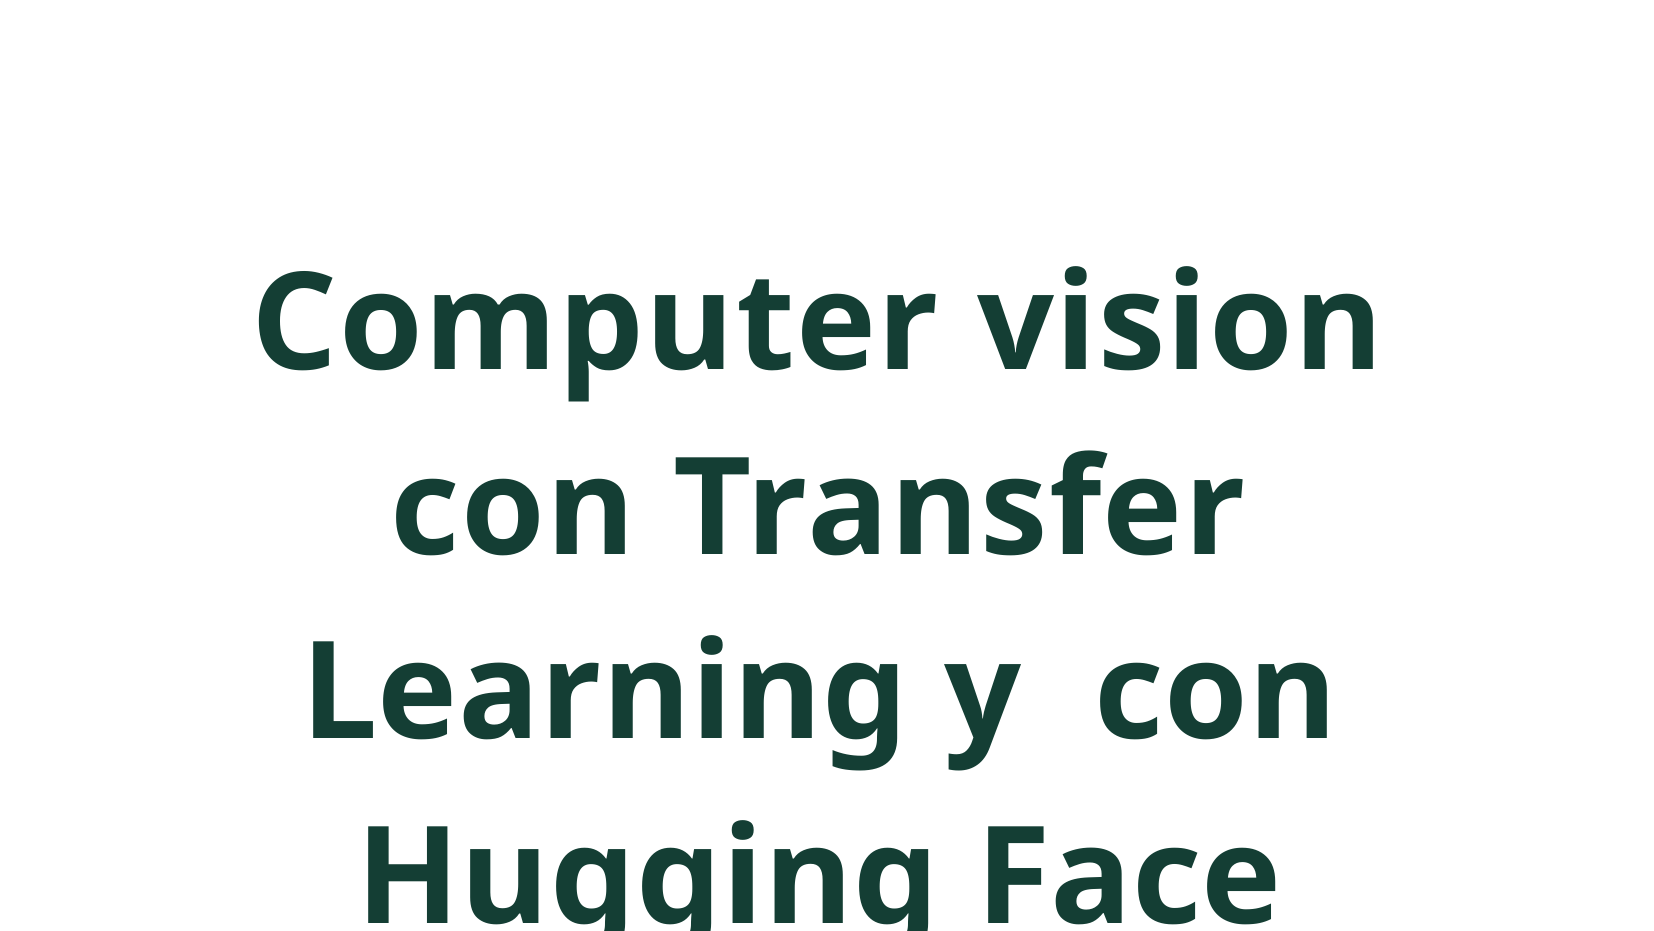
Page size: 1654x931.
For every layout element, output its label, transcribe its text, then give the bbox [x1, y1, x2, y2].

text_box Computer vision con Transfer Learning y con Hugging Face [103, 217, 1536, 709]
